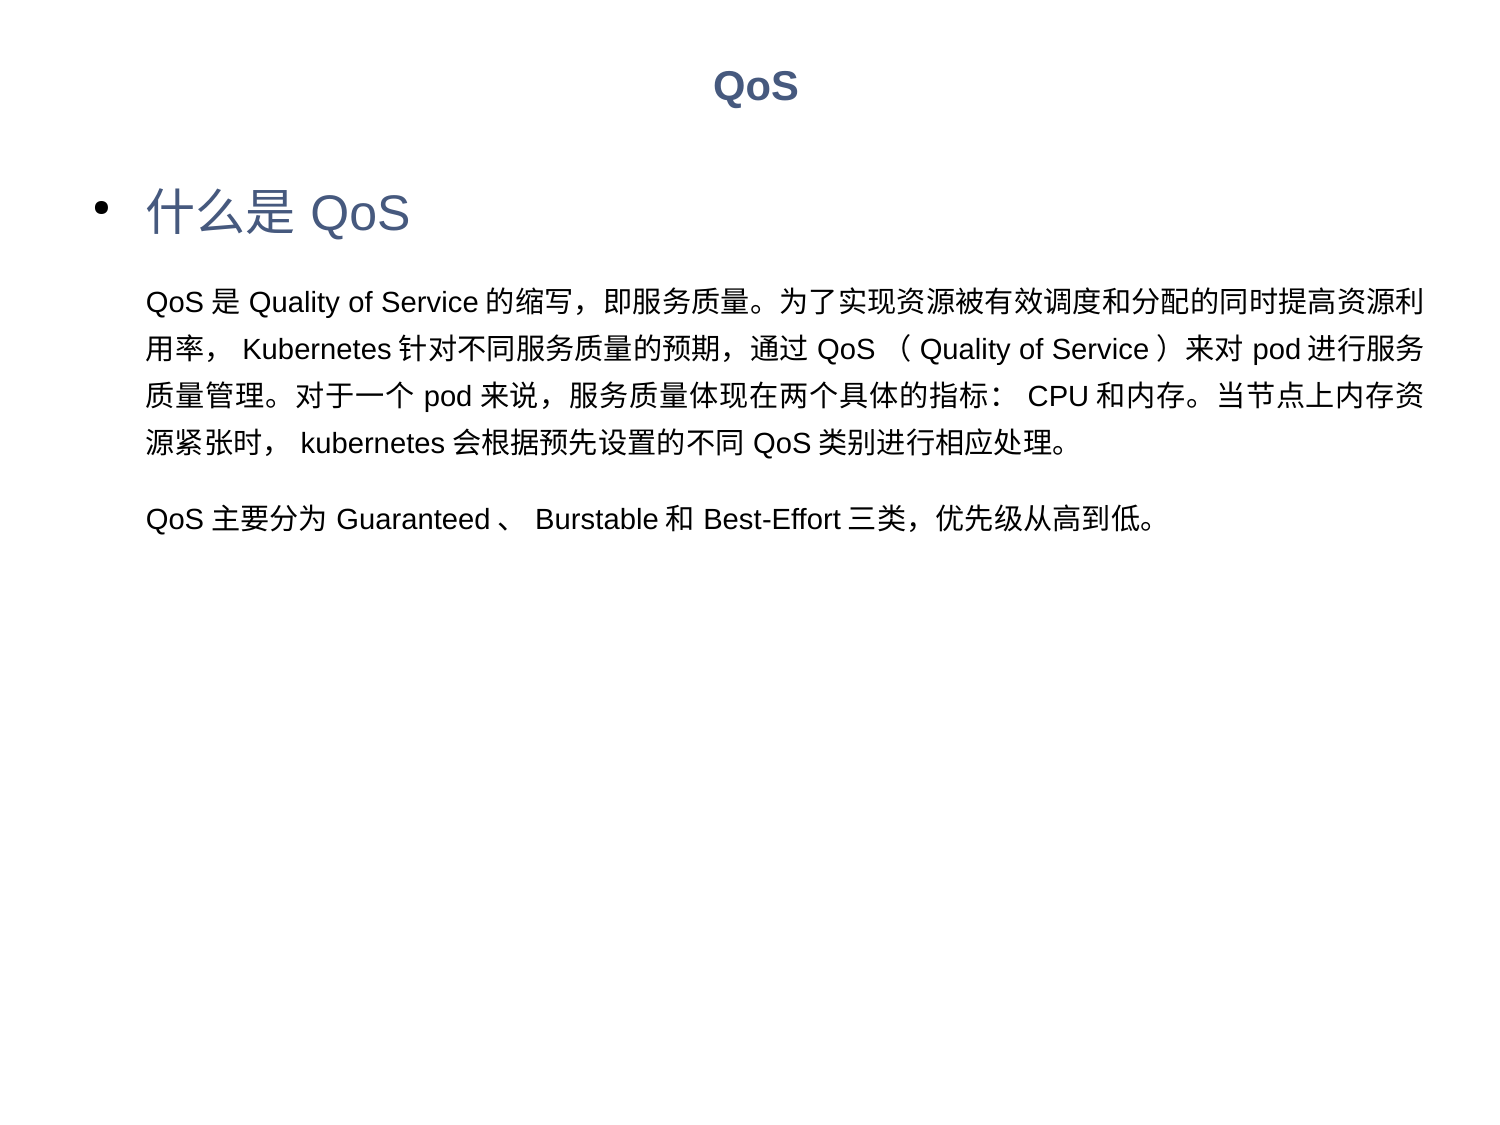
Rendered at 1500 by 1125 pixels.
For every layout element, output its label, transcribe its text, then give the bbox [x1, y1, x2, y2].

list 什么是QoS QoS是Quality of Service的缩写，即服务质量。为了实现资源被有效调度和分配的同时提高资源利用率，Kubernetes针对不同服务质量的预期，通过QoS（Quality of Service）来对pod进行服务质量管理。对于一个pod来说，服务质量体现在两个具体的指标：CPU和内存。当节点上内存资源紧张时，kubernetes会根据预先设置的不同QoS类别进行相应处理。 QoS主要分为Guaranteed、Burstable和Best-Effort三类，优先级从高到低。 [75, 165, 1425, 916]
text_box QoS [448, 55, 1063, 119]
